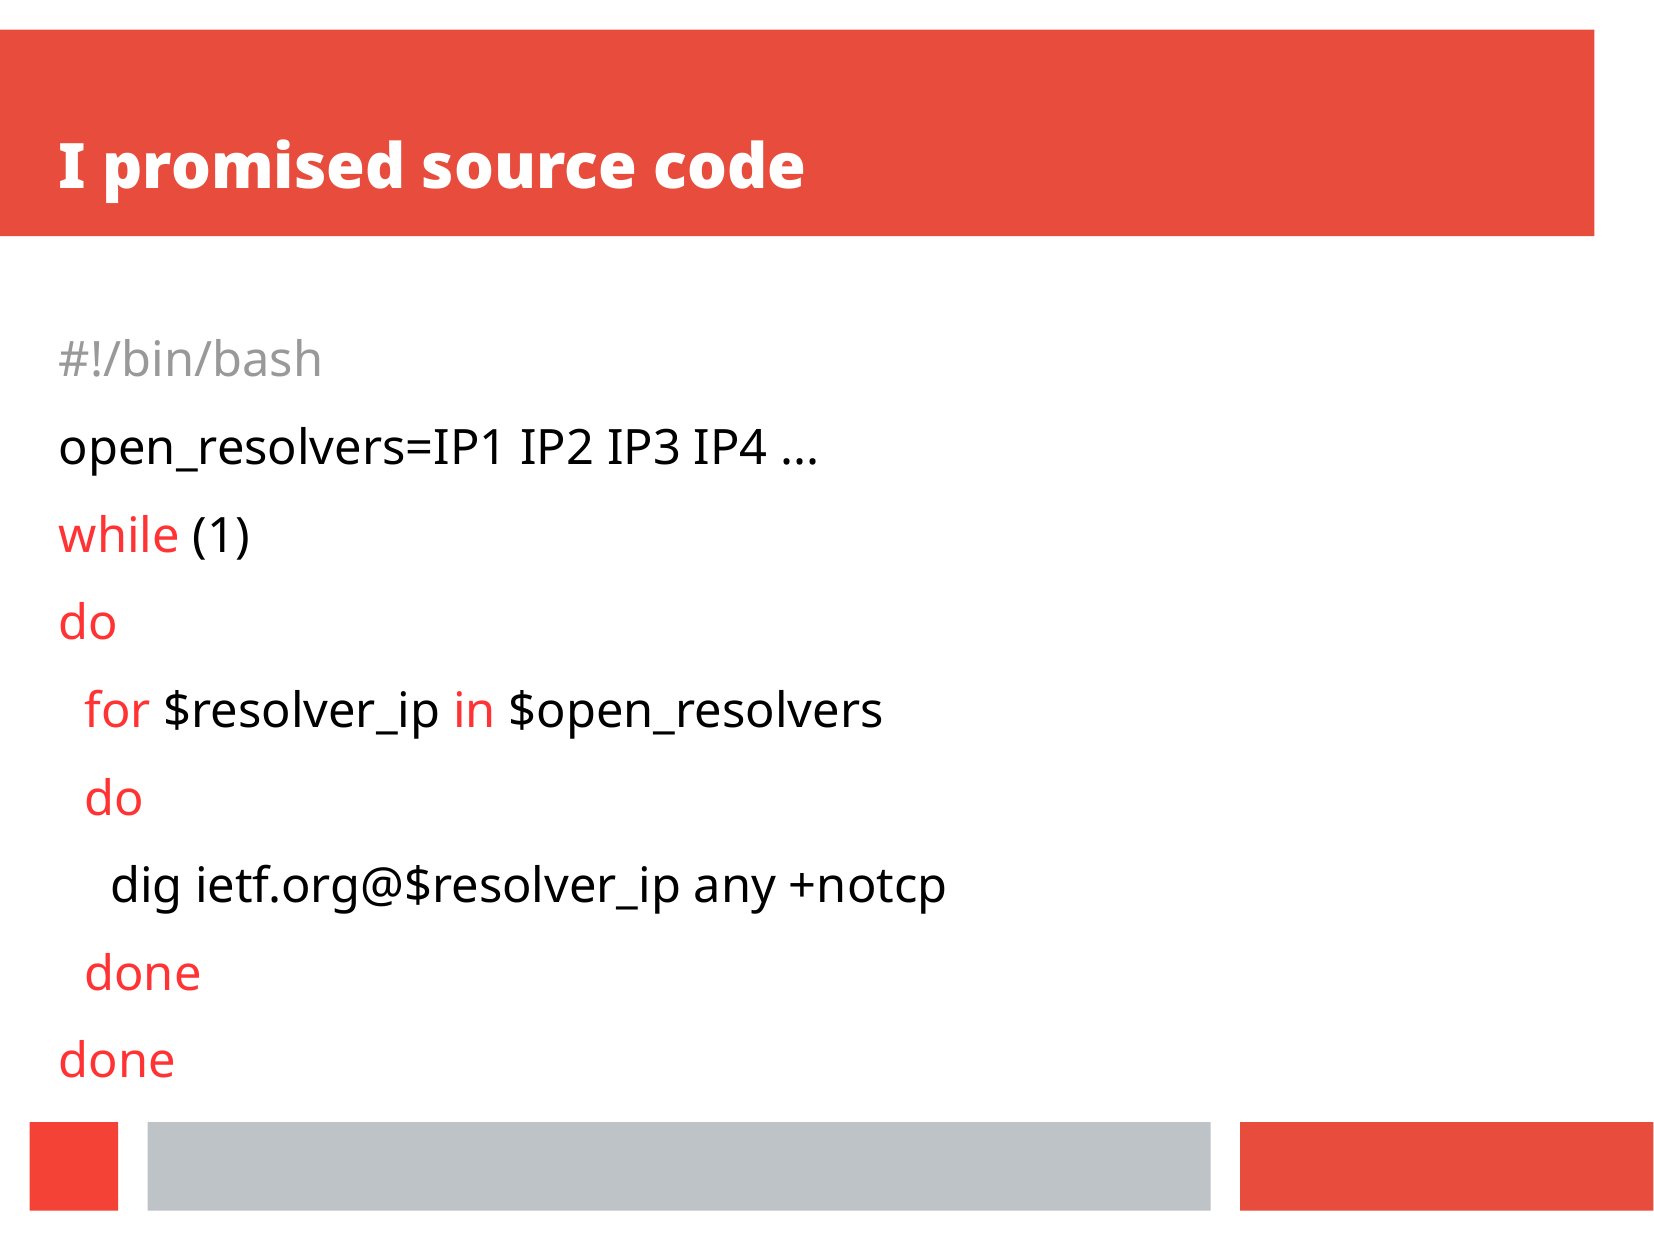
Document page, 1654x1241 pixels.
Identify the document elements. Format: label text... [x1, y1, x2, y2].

list #!/bin/bash open_resolvers=IP1 IP2 IP3 IP4 ... while (1) do for $resolver_ip in $open_resolvers do dig ietf.org@$resolver_ip any +notcp done done [59, 324, 1565, 1093]
title I promised source code [59, 59, 1595, 207]
